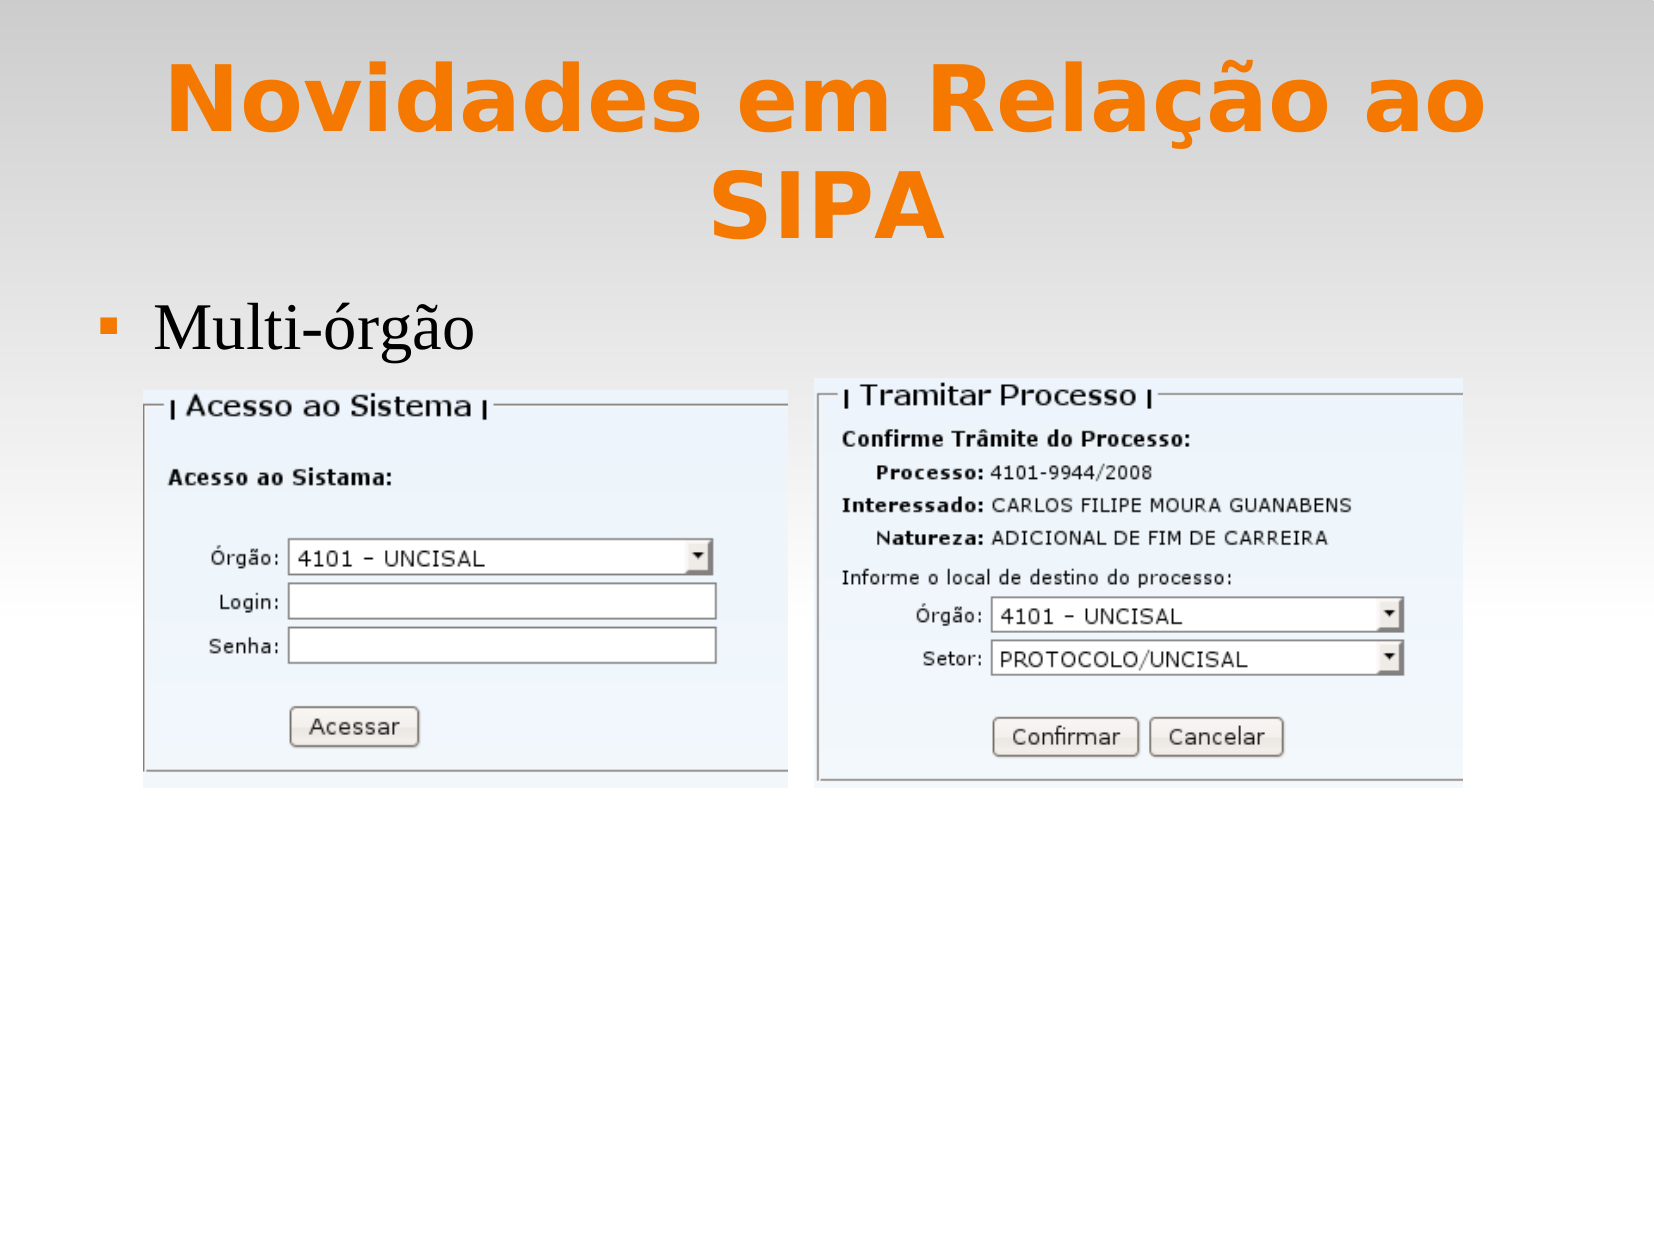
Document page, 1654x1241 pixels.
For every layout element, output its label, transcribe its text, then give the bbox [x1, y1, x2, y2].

title Novidades em Relação ao SIPA [82, 45, 1571, 261]
list Multi-órgão [82, 290, 1571, 1109]
picture [143, 390, 788, 788]
picture [814, 378, 1463, 788]
